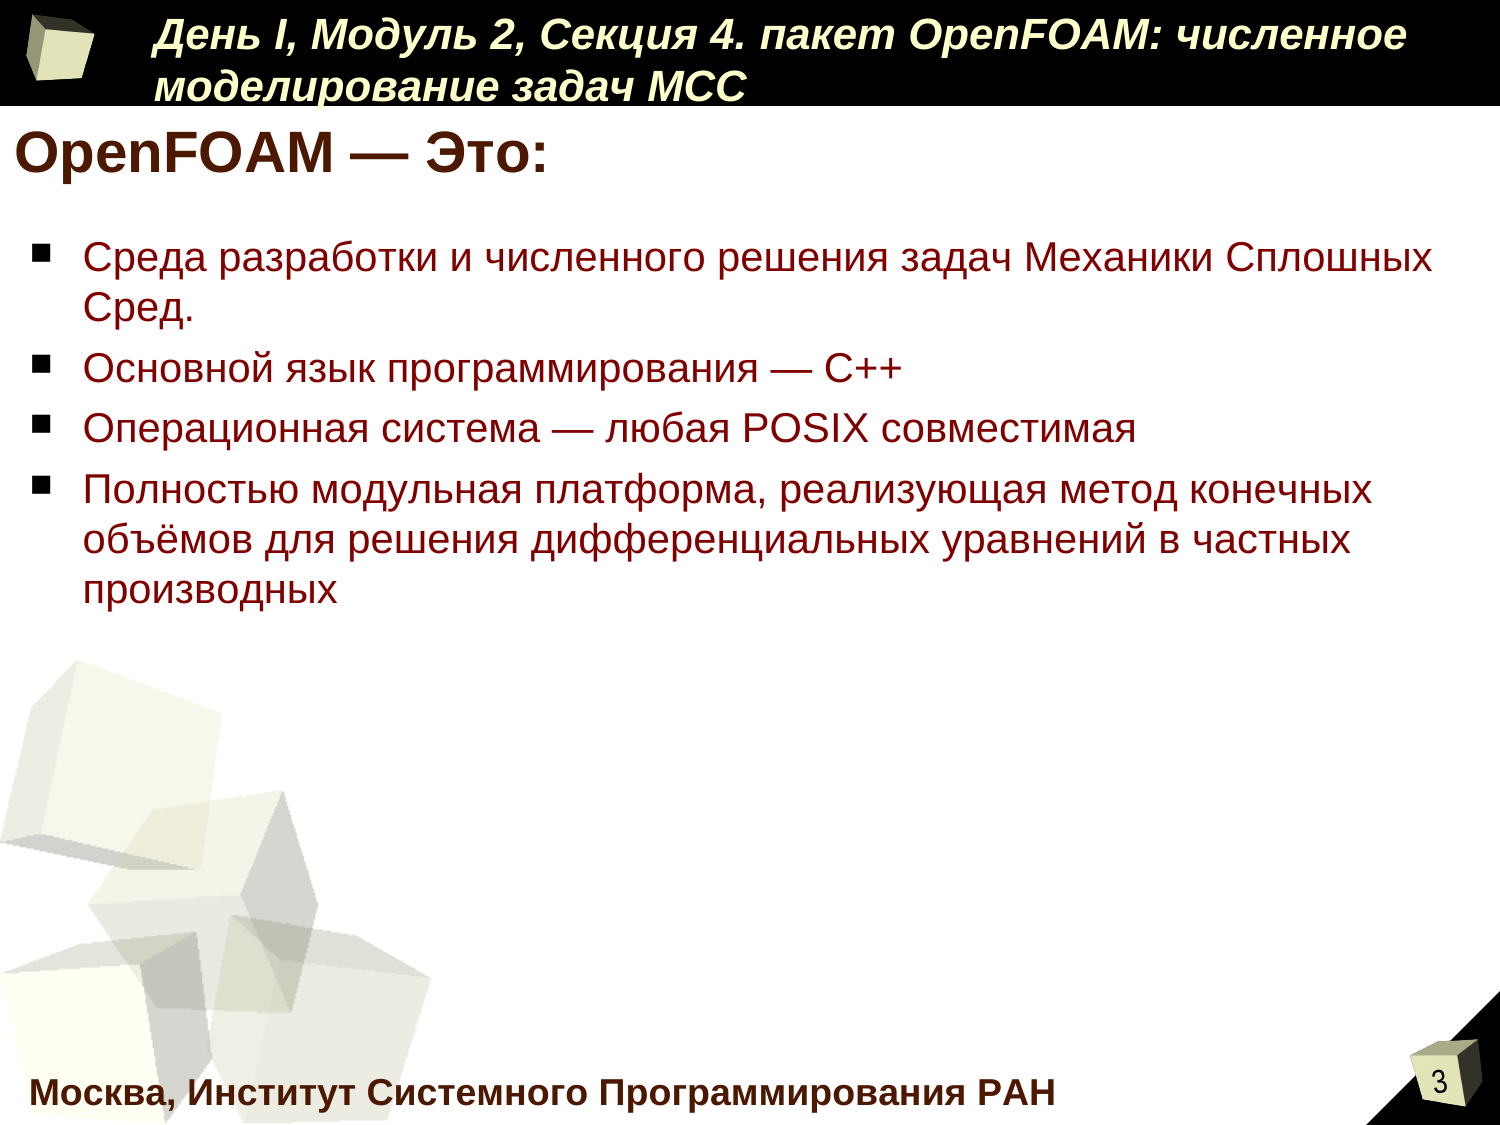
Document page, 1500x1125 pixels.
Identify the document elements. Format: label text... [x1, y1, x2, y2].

text_box OpenFOAM — Это: [0, 106, 1500, 192]
picture [423, 1088, 433, 1102]
picture [0, 659, 433, 1125]
text_box Среда разработки и численного решения задач Механики Сплошных Сред. Основной язык программирования — C++ Операционная система — любая POSIX совместимая Полностью модульная платформа, реализующая метод конечных объёмов для решения дифференциальных уравнений в частных производных [11, 230, 1489, 609]
